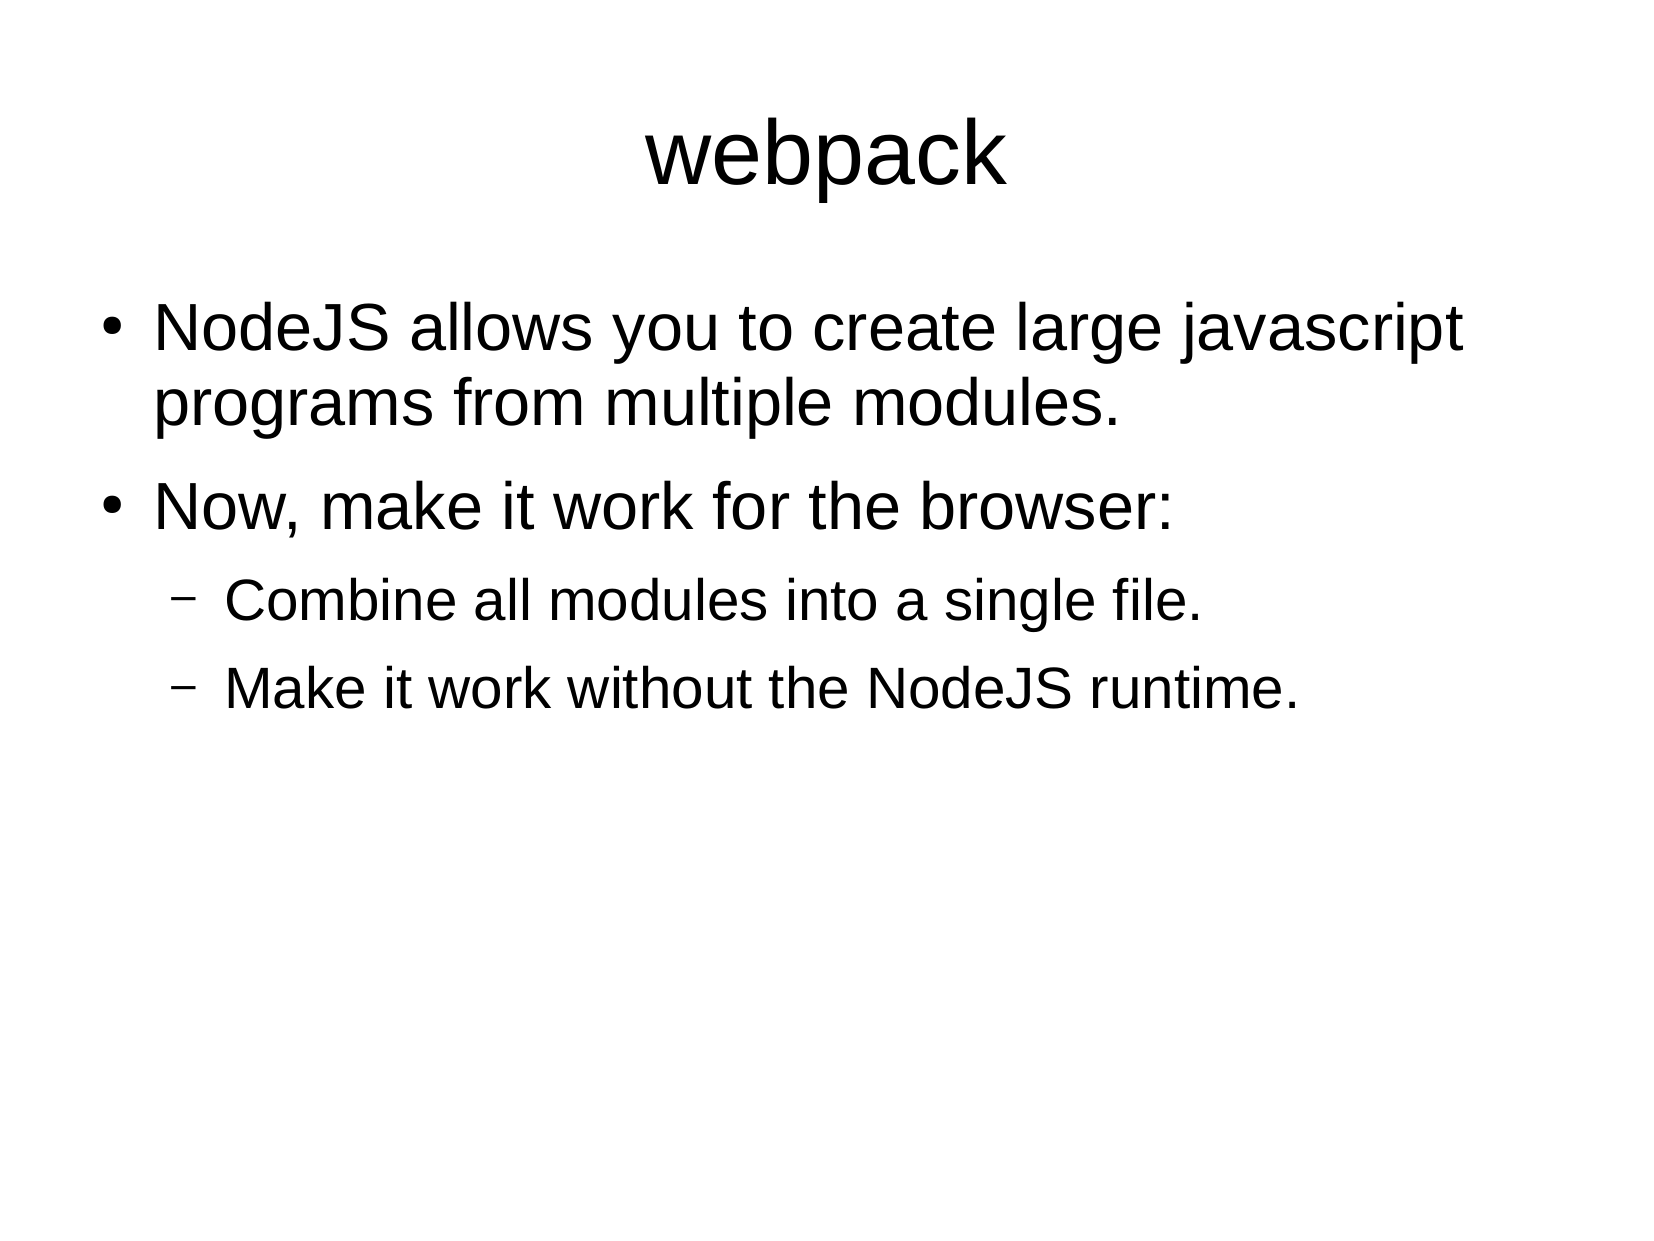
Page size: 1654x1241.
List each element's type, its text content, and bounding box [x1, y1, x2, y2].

list NodeJS allows you to create large javascript programs from multiple modules. Now, make it work for the browser: Combine all modules into a single file. Make it work without the NodeJS runtime. [82, 290, 1571, 1010]
title webpack [82, 49, 1571, 257]
